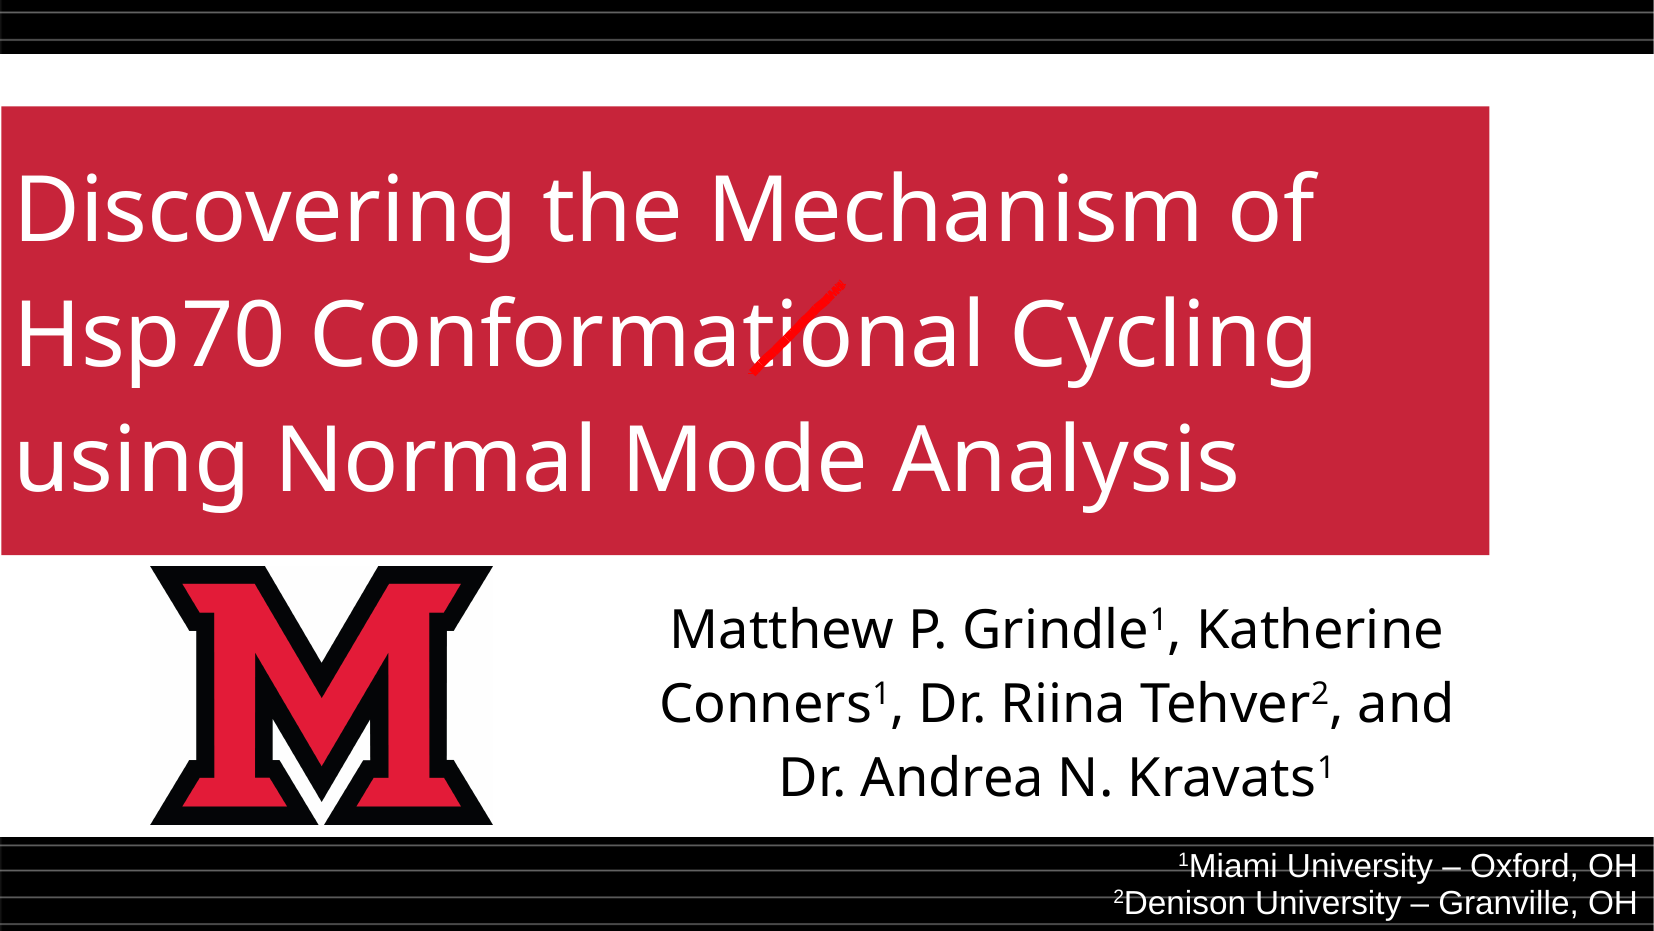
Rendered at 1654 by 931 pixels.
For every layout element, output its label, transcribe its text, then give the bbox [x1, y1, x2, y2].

picture [0, 0, 1654, 54]
text_box 1Miami University – Oxford, OH 2Denison University – Granville, OH [1098, 840, 1654, 929]
picture [0, 837, 1654, 931]
title Discovering the Mechanism of Hsp70 Conformational Cycling using Normal Mode Analysis [1, 106, 1490, 556]
subtitle Matthew P. Grindle1, Katherine Conners1, Dr. Riina Tehver2, and Dr. Andrea N. Kravats1 [625, 590, 1489, 804]
picture [150, 566, 493, 826]
